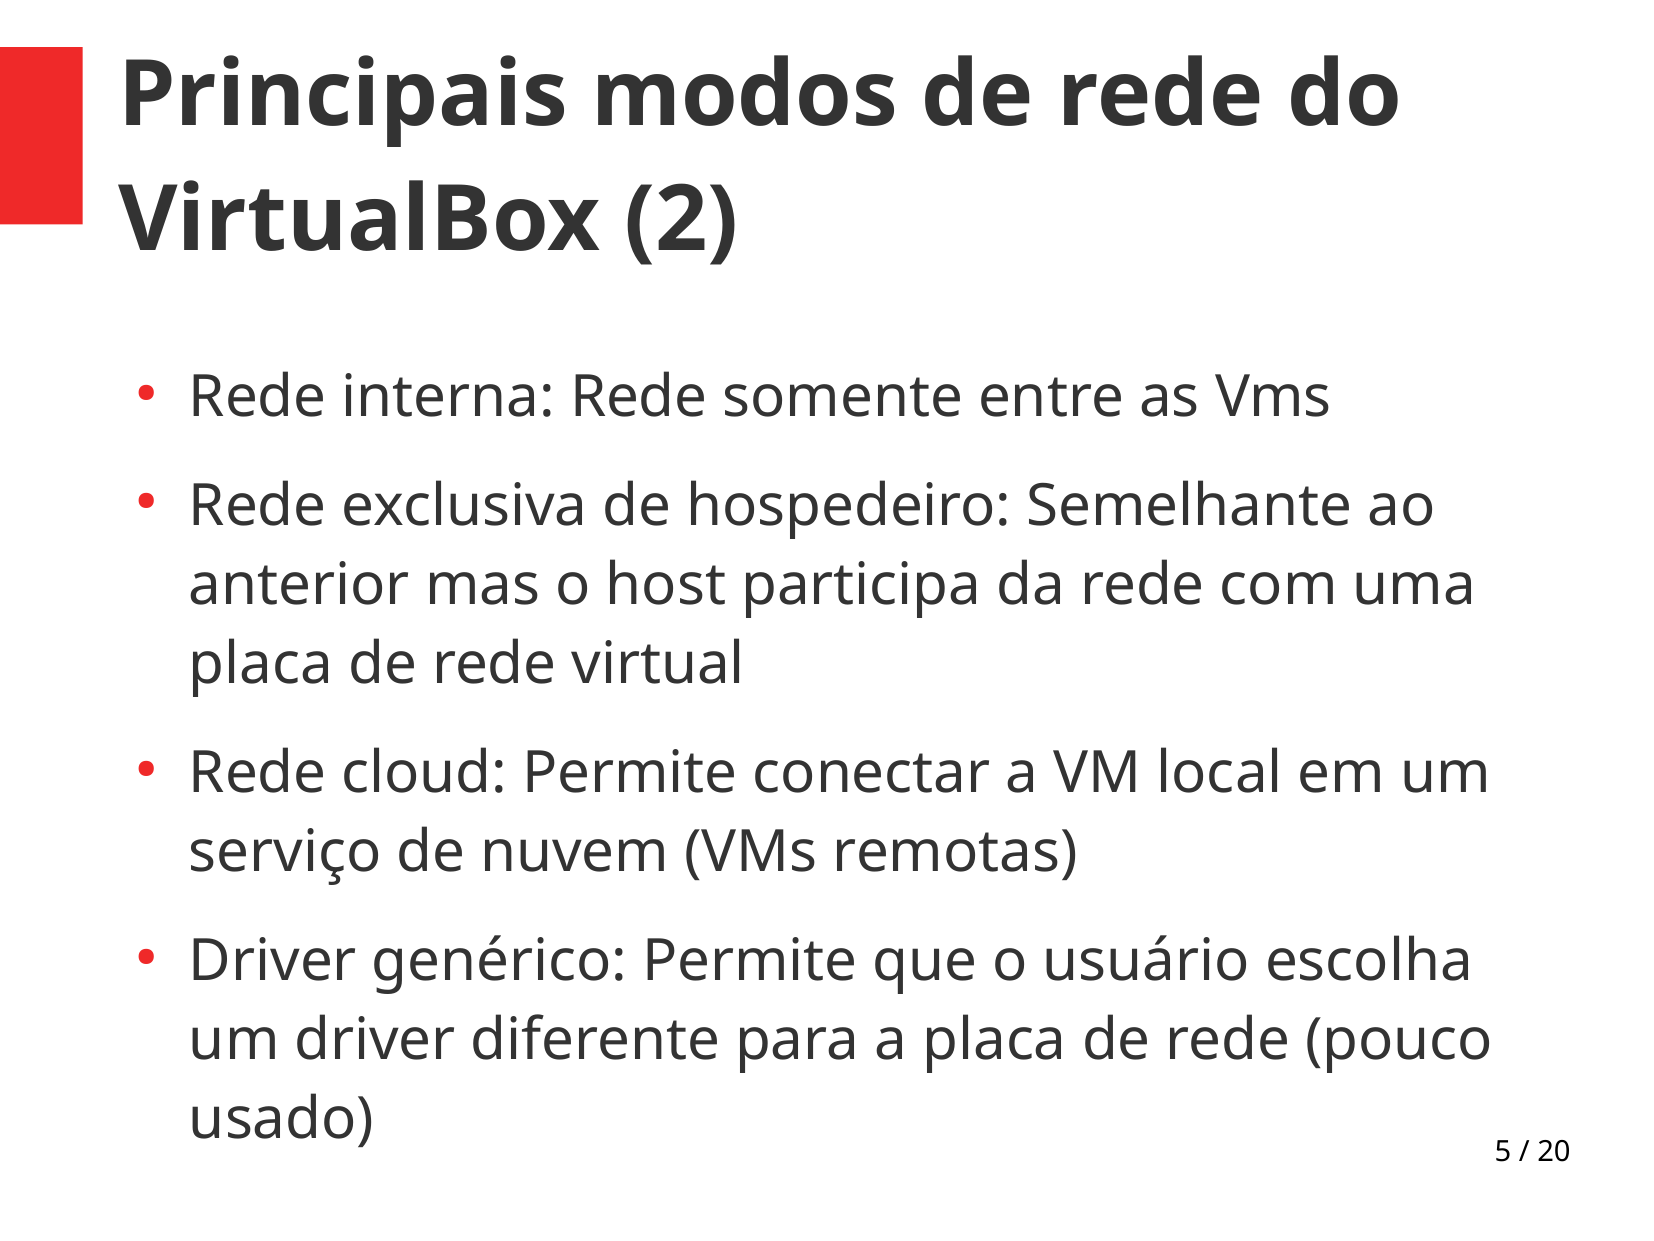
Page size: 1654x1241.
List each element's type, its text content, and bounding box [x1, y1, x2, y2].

title Principais modos de rede do VirtualBox (2) [118, 45, 1571, 260]
list Rede interna: Rede somente entre as Vms Rede exclusiva de hospedeiro: Semelhante ao anterior mas o host participa da rede com uma placa de rede virtual Rede cloud: Permite conectar a VM local em um serviço de nuvem (VMs remotas) Driver genérico: Permite que o usuário escolha um driver diferente para a placa de rede (pouco usado) [118, 354, 1536, 1074]
